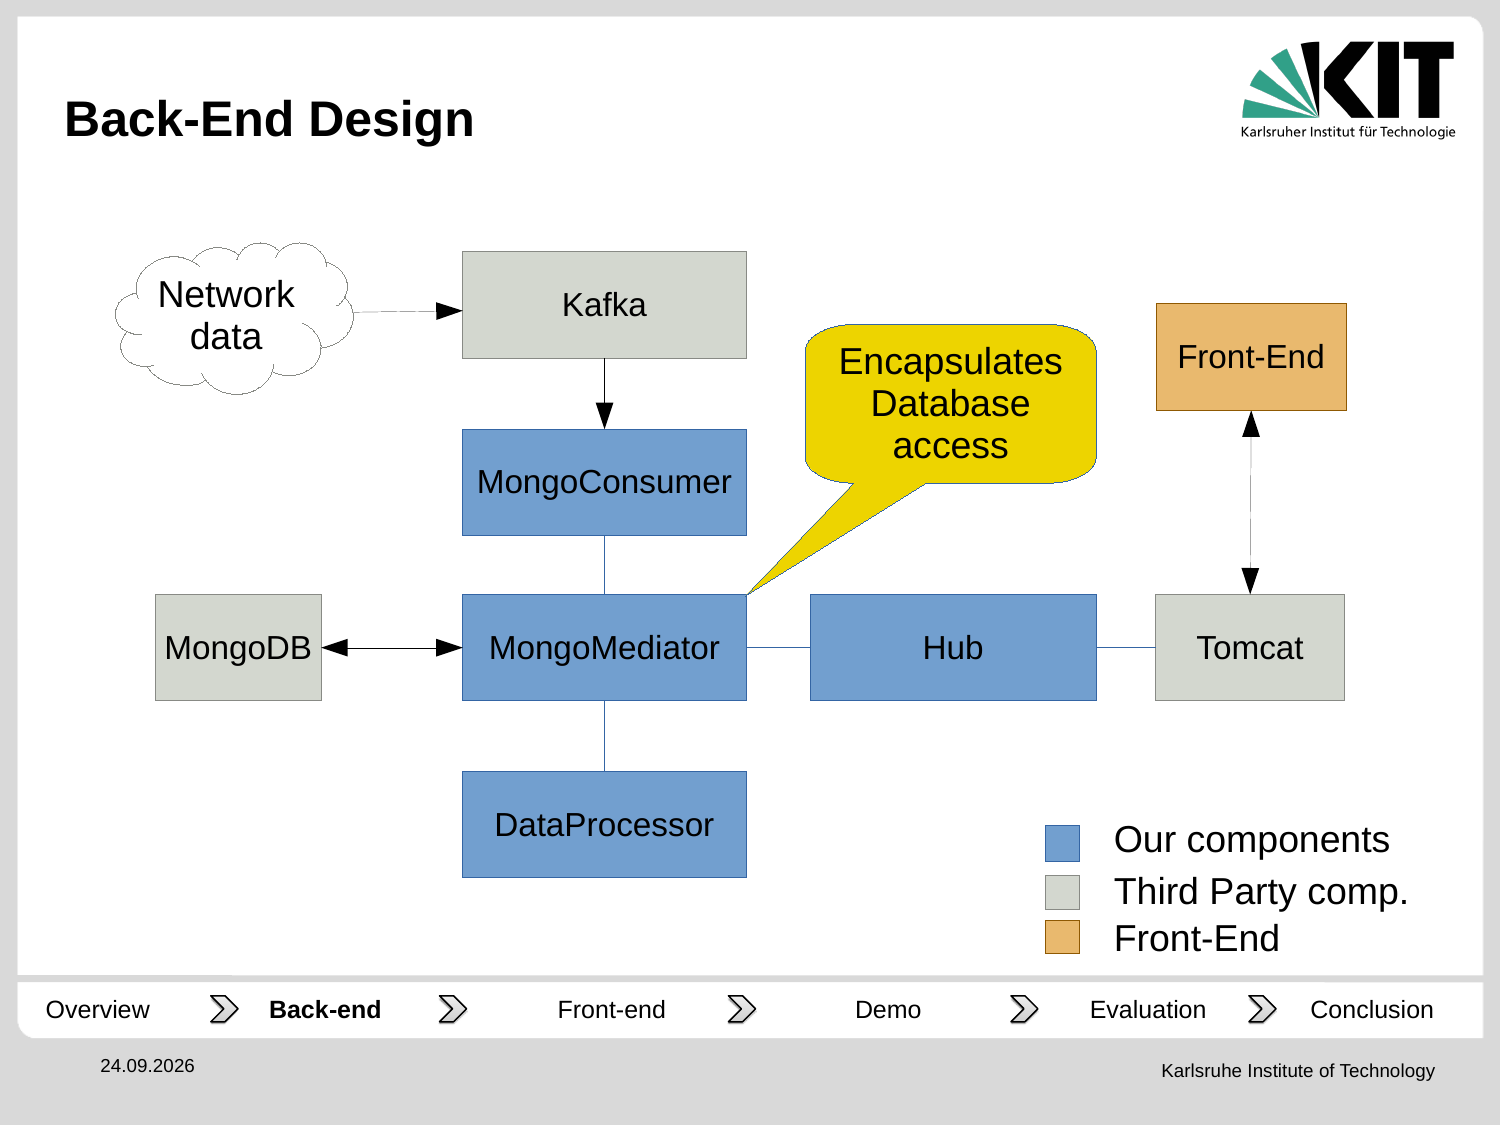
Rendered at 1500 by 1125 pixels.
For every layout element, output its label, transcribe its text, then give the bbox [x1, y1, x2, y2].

text_box [1045, 920, 1080, 954]
text_box [1045, 875, 1080, 910]
text_box Overview [30, 986, 194, 1031]
text_box Tomcat [1155, 594, 1345, 701]
text_box Conclusion [1295, 986, 1500, 1031]
text_box Third Party comp. [1099, 863, 1425, 920]
text_box [439, 995, 467, 1022]
text_box DataProcessor [462, 771, 747, 878]
text_box Kafka [462, 251, 747, 359]
text_box Encapsulates Database access [745, 324, 1097, 597]
text_box Network data [115, 242, 354, 395]
text_box [1045, 825, 1080, 862]
text_box MongoMediator [462, 594, 747, 701]
picture [0, 0, 1500, 1125]
text_box [728, 995, 756, 1022]
text_box Front-End [1099, 910, 1296, 967]
text_box 13.04.2019 [100, 1053, 272, 1113]
text_box Hub [810, 594, 1097, 701]
text_box Front-End [1156, 303, 1347, 411]
text_box Demo [840, 986, 937, 1031]
text_box MongoConsumer [462, 429, 747, 536]
text_box Back-end [254, 986, 418, 1031]
title Back-End Design [64, 54, 1198, 147]
text_box Our components [1099, 810, 1406, 863]
text_box Front-end [542, 986, 682, 1031]
text_box [1248, 995, 1277, 1022]
text_box [210, 995, 238, 1022]
text_box Evaluation [1075, 986, 1222, 1031]
text_box [1010, 995, 1038, 1022]
text_box MongoDB [155, 594, 322, 701]
